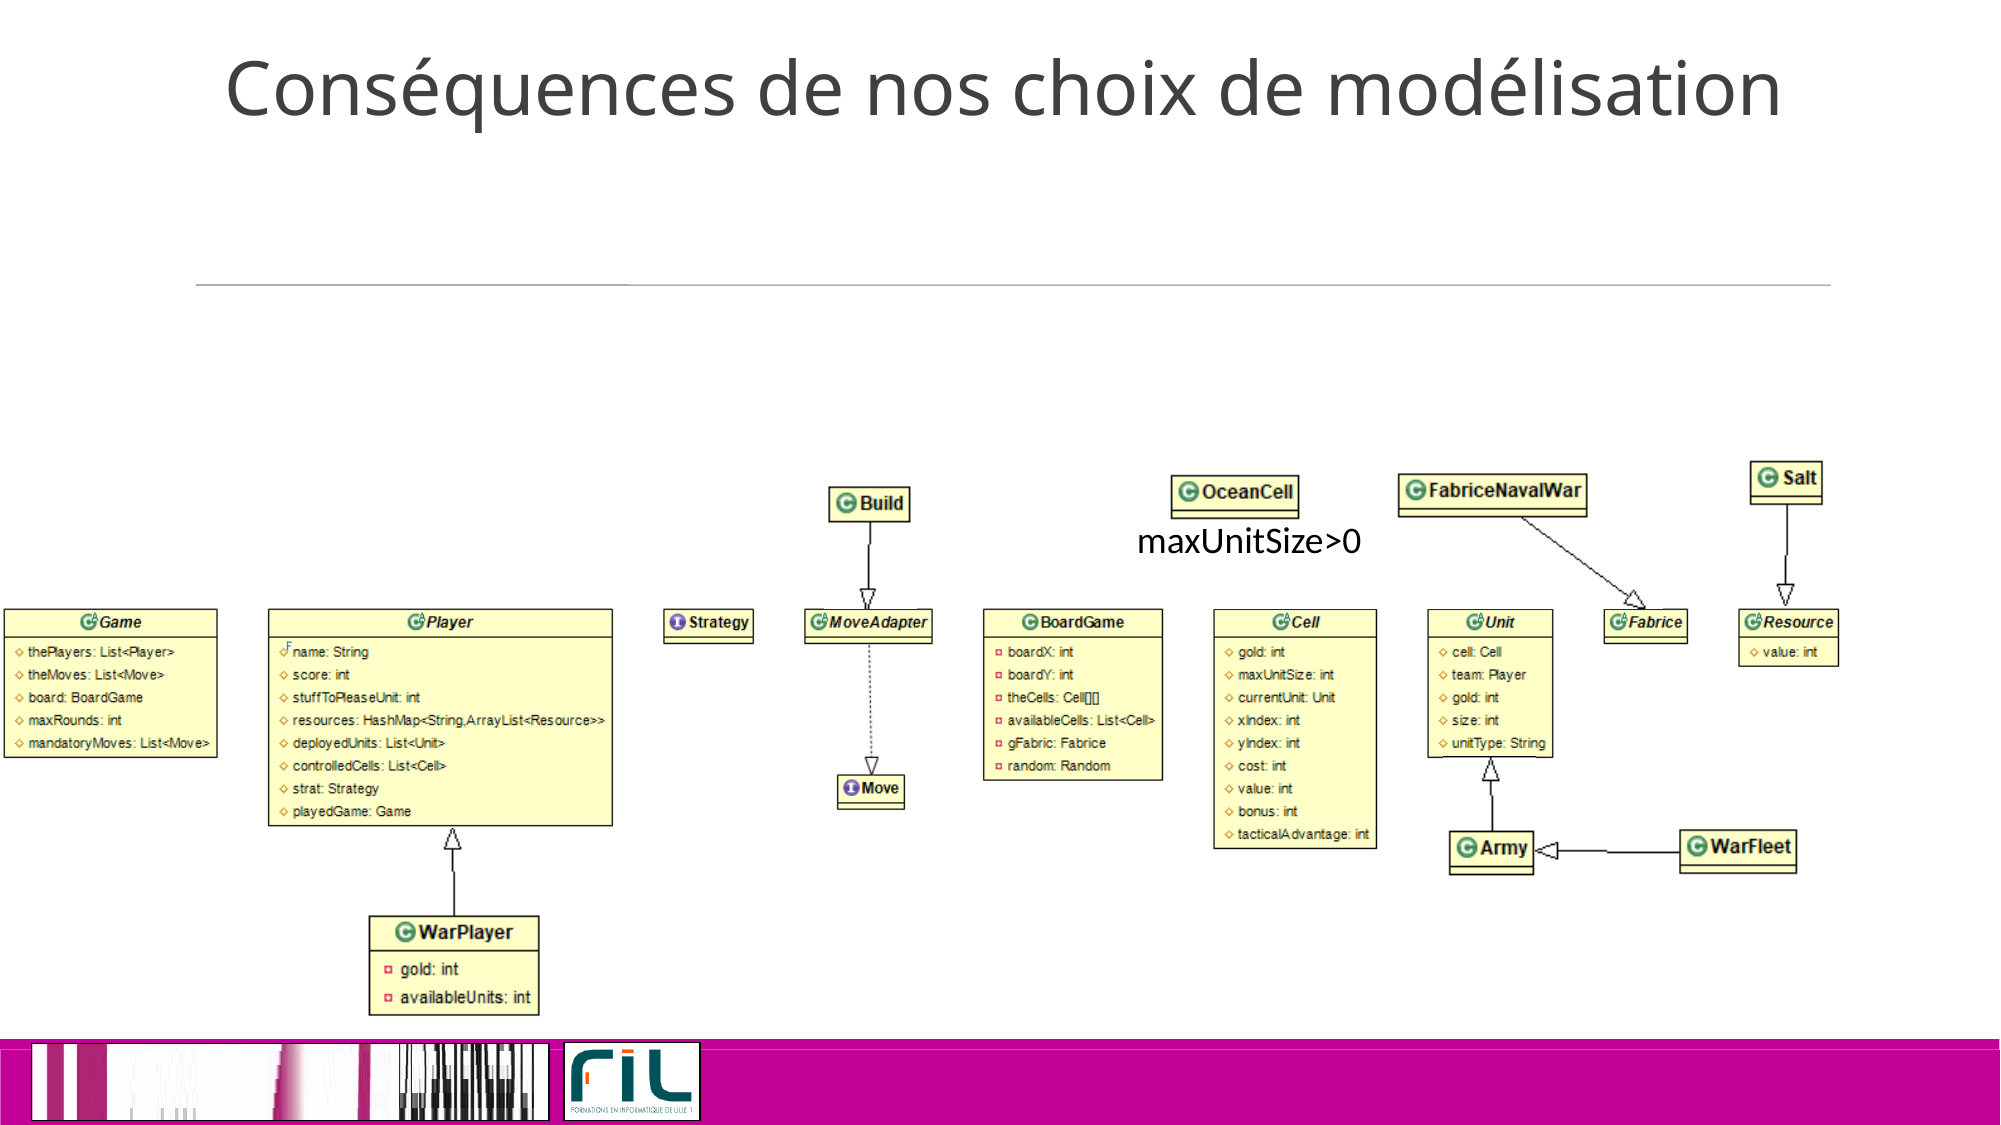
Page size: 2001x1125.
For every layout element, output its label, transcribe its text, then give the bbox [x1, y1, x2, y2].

picture [32, 1044, 549, 1120]
text_box maxUnitSize>0 [1121, 508, 1380, 570]
picture [564, 1043, 699, 1120]
picture [0, 458, 1843, 1027]
title Conséquences de nos choix de modélisation [180, 47, 1831, 286]
